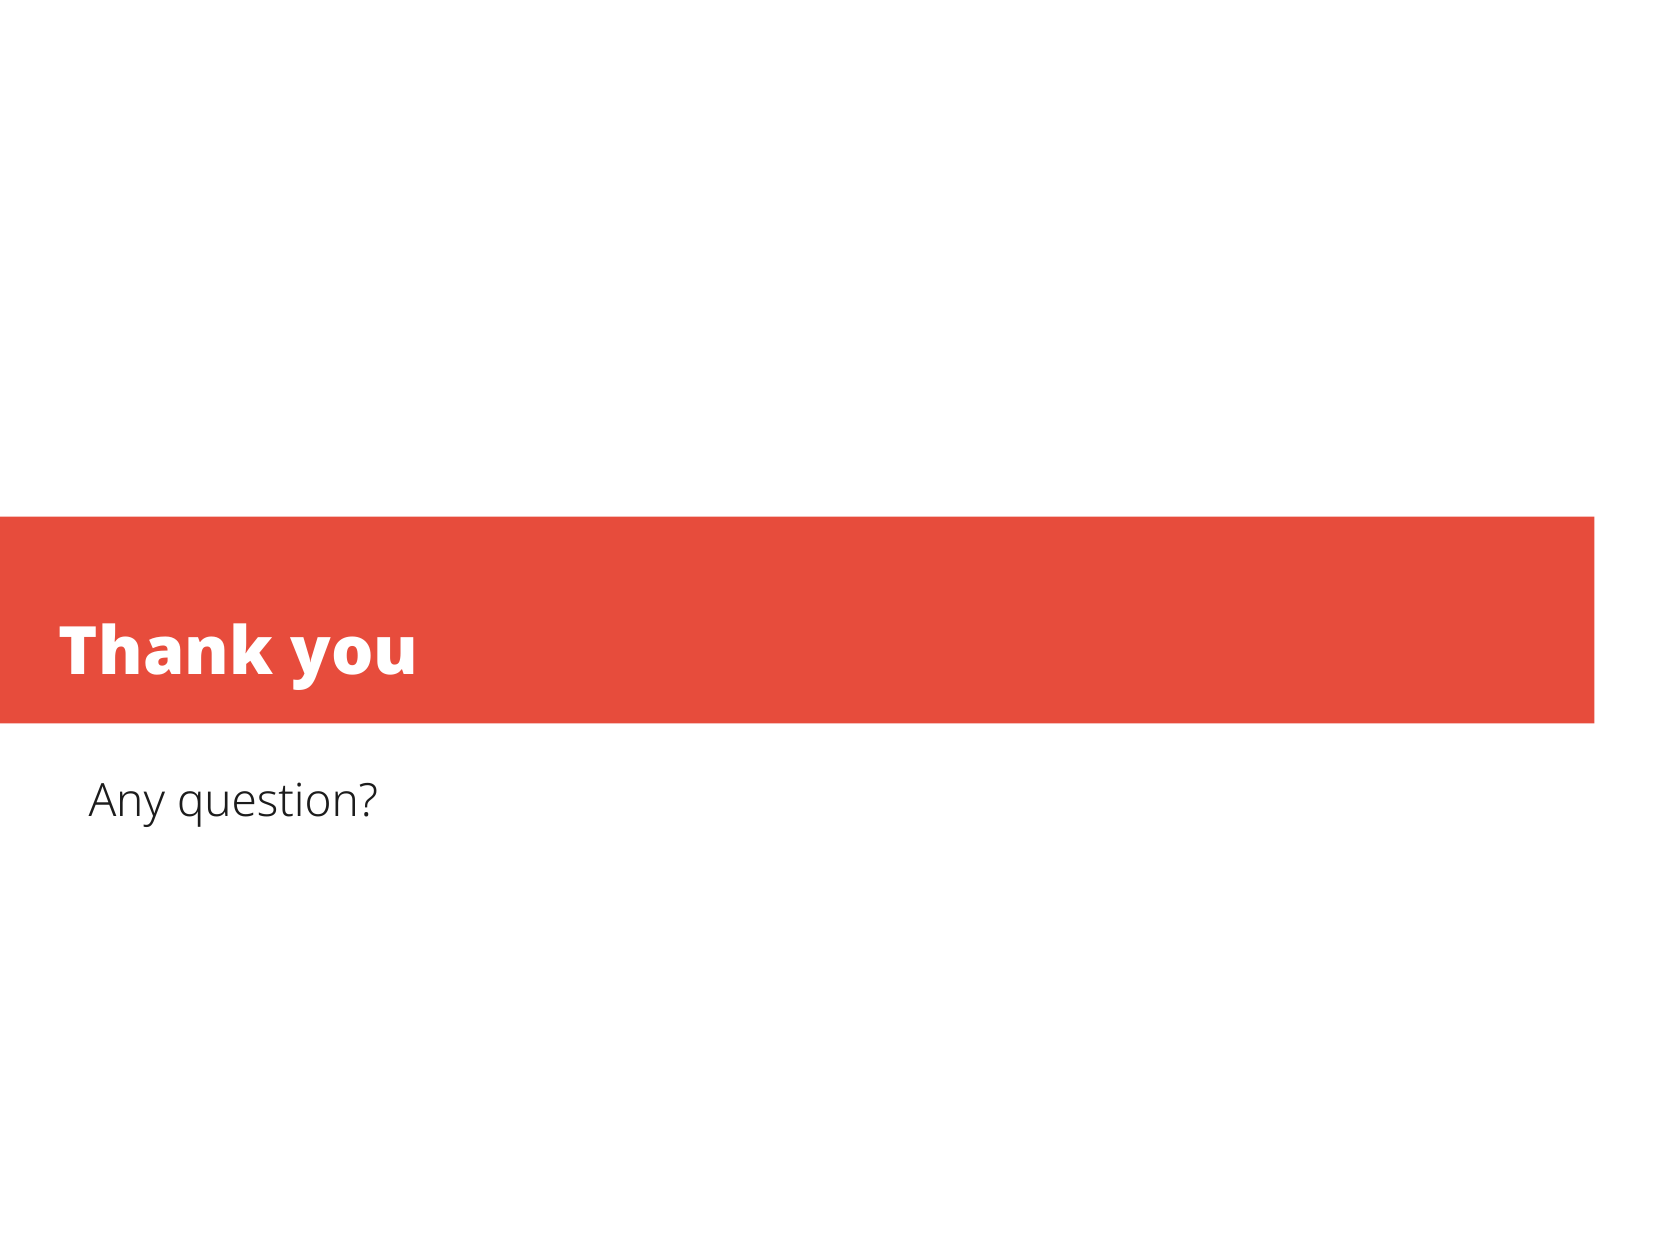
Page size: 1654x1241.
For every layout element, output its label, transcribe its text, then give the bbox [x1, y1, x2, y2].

title Thank you [59, 546, 1595, 694]
subtitle Any question? [88, 767, 1595, 1182]
